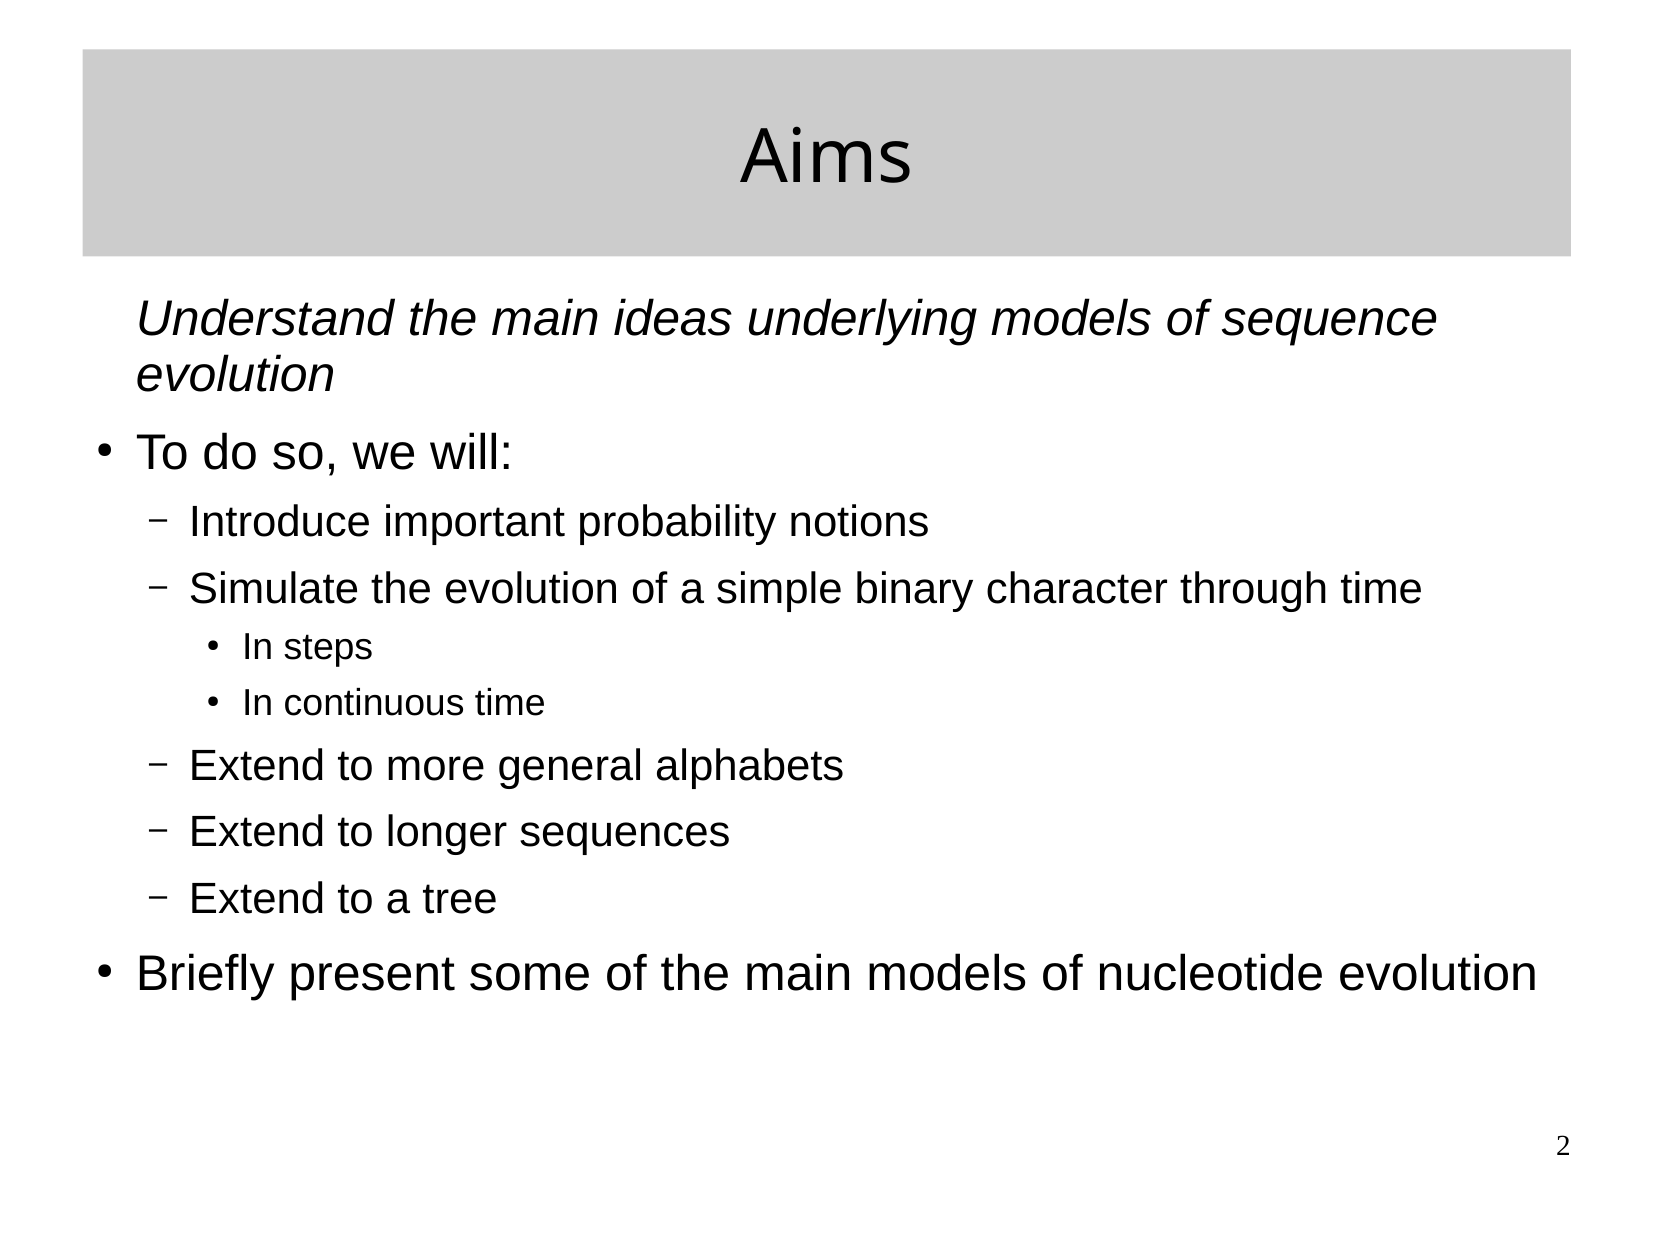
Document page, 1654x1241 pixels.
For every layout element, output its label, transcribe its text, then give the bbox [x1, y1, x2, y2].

list Understand the main ideas underlying models of sequence evolution To do so, we will: Introduce important probability notions Simulate the evolution of a simple binary character through time In steps In continuous time Extend to more general alphabets Extend to longer sequences Extend to a tree Briefly present some of the main models of nucleotide evolution [82, 290, 1571, 1010]
title Aims [82, 49, 1571, 257]
